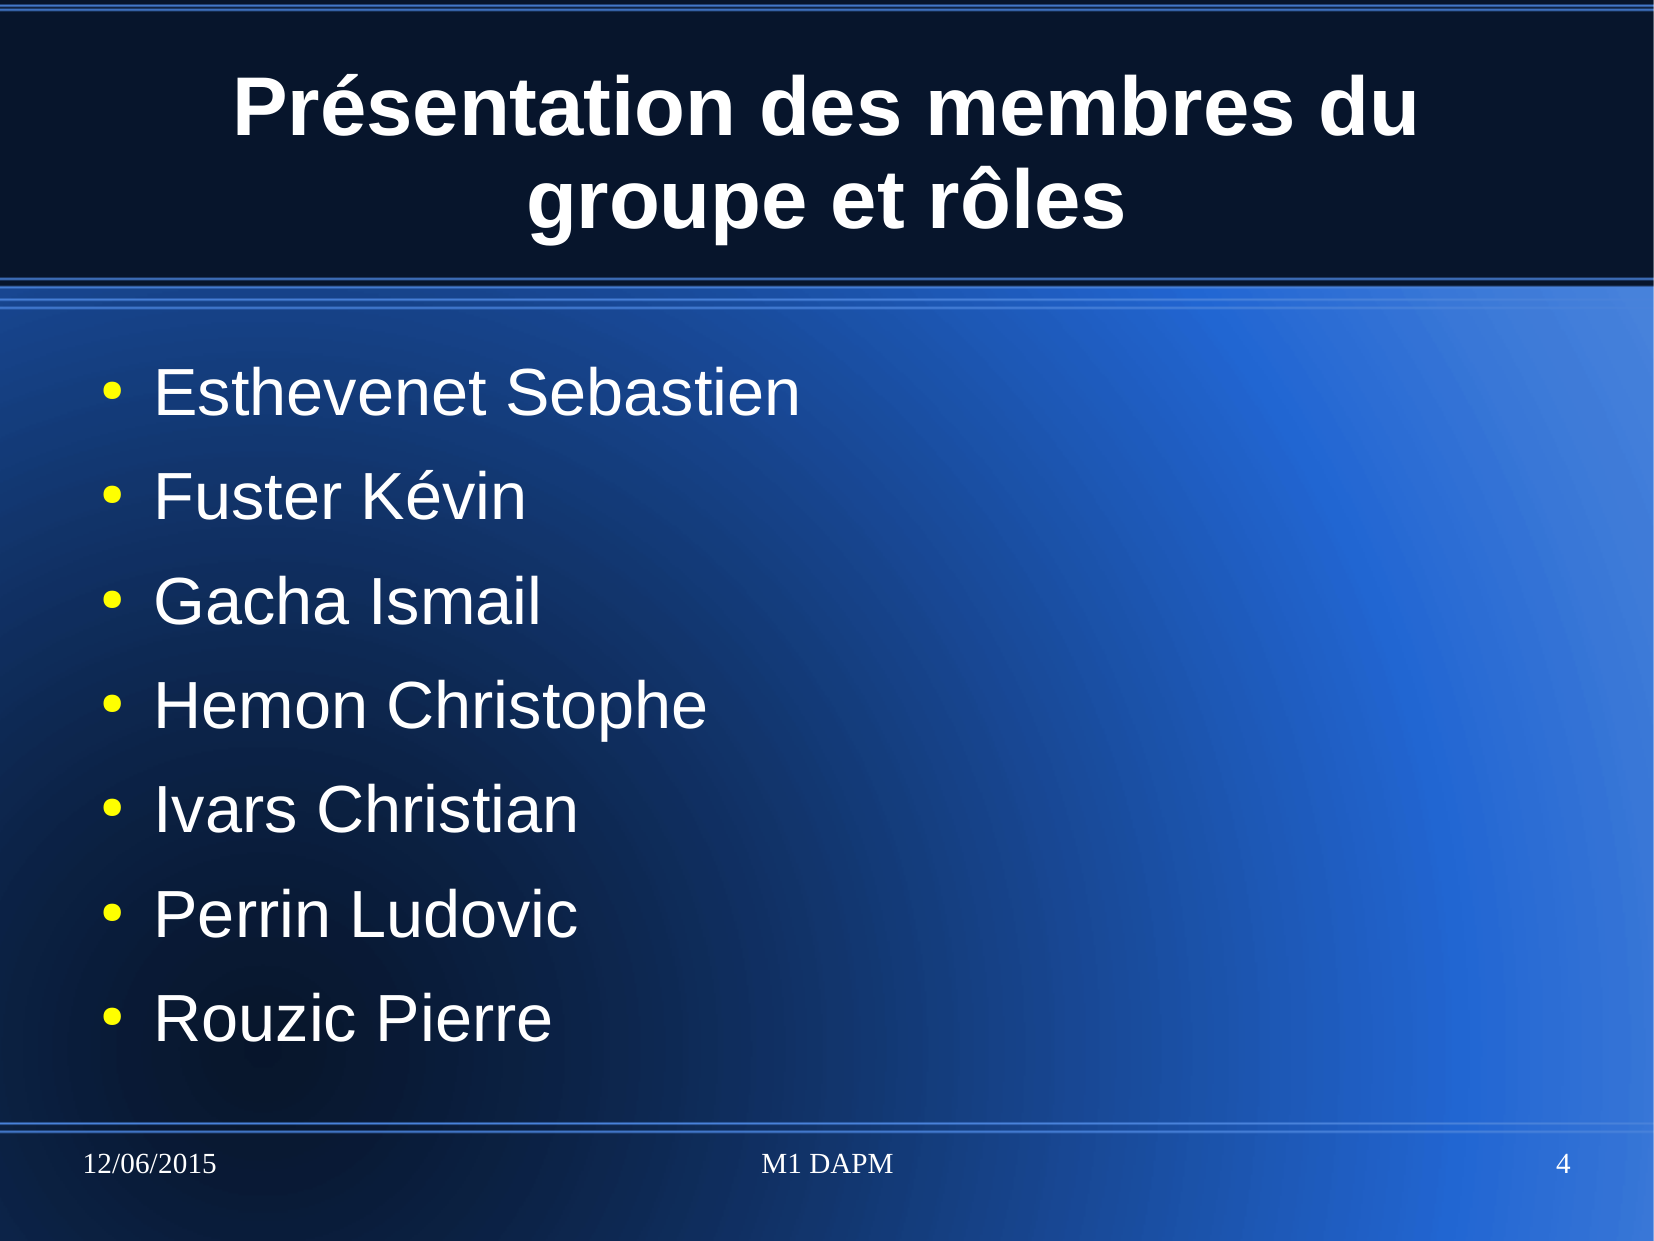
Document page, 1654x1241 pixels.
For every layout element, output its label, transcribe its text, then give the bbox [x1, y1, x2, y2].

list Esthevenet Sebastien Fuster Kévin Gacha Ismail Hemon Christophe Ivars Christian Perrin Ludovic Rouzic Pierre [82, 355, 809, 1075]
title Présentation des membres du groupe et rôles [82, 49, 1571, 257]
picture [0, 0, 1654, 1241]
